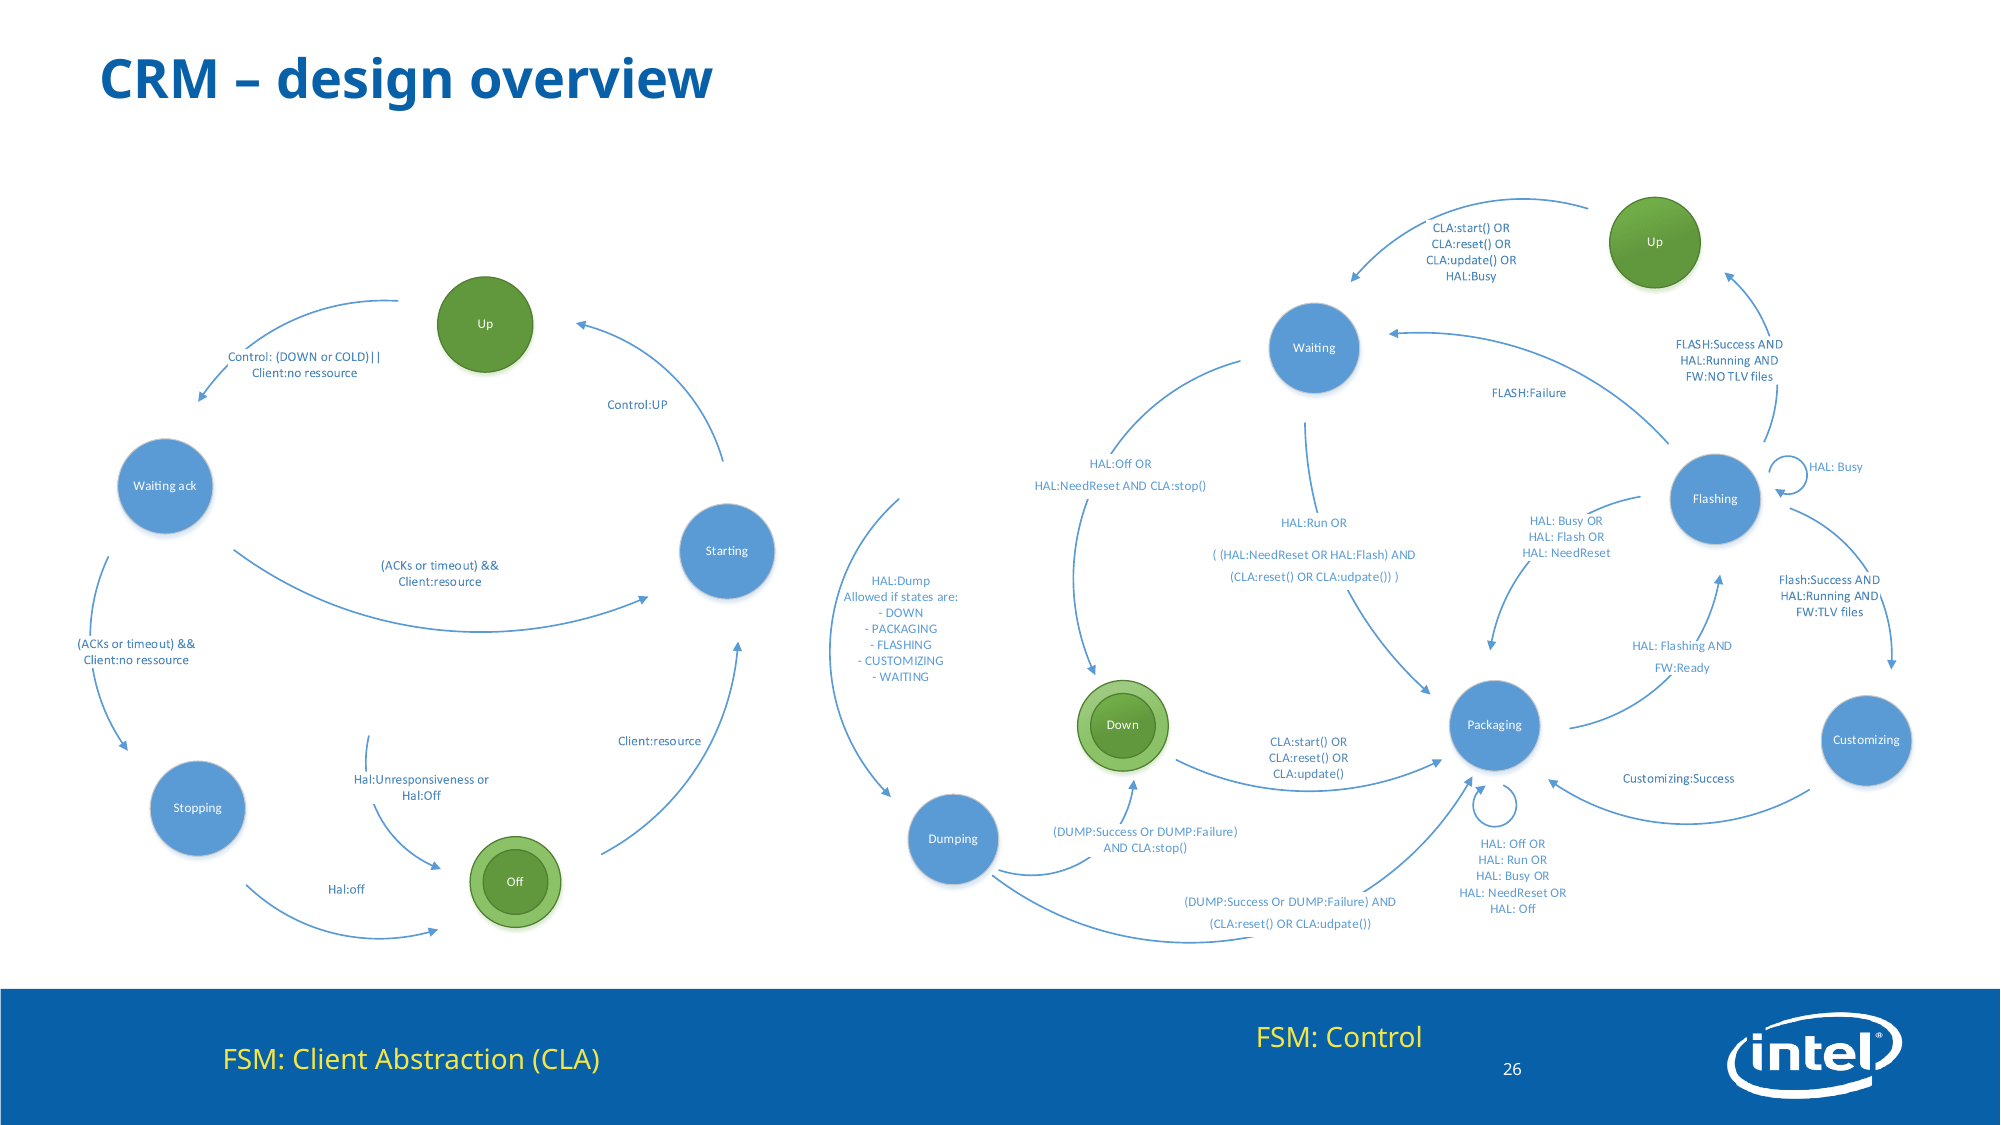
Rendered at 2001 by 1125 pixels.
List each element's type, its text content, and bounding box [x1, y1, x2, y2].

title CRM – design overview [99, 44, 1902, 191]
picture [1725, 1011, 1904, 1059]
text_box FSM: Client Abstraction (CLA) [207, 1034, 771, 1083]
slide_number <number> [1503, 1059, 1970, 1119]
text_box FSM: Control [1241, 1012, 1805, 1061]
picture [43, 154, 1944, 994]
